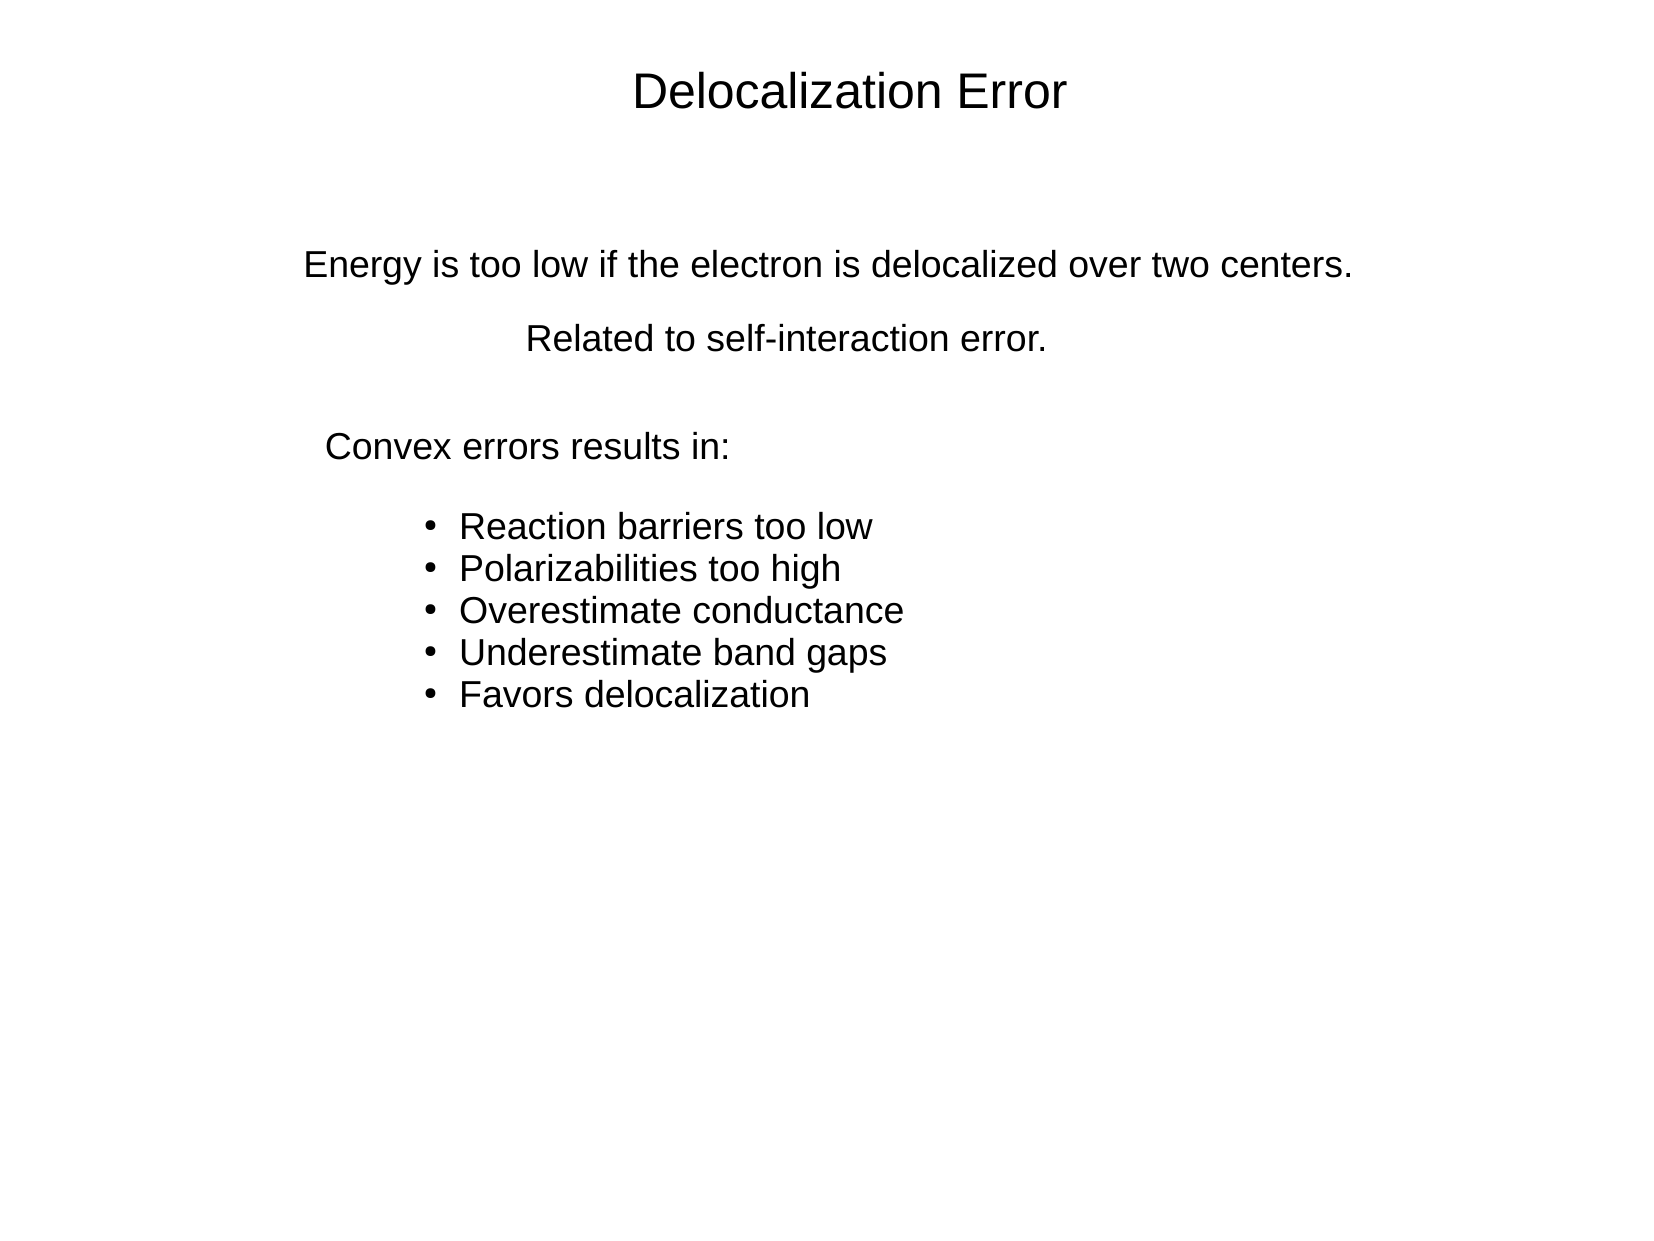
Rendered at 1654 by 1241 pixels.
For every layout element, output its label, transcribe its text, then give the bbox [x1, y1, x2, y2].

text_box Delocalization Error [617, 55, 1084, 127]
text_box Convex errors results in: [310, 418, 747, 475]
text_box Reaction barriers too low Polarizabilities too high Overestimate conductance Underestimate band gaps Favors delocalization [409, 498, 921, 724]
text_box Related to self-interaction error. [510, 310, 1064, 368]
text_box Energy is too low if the electron is delocalized over two centers. [288, 236, 1371, 293]
